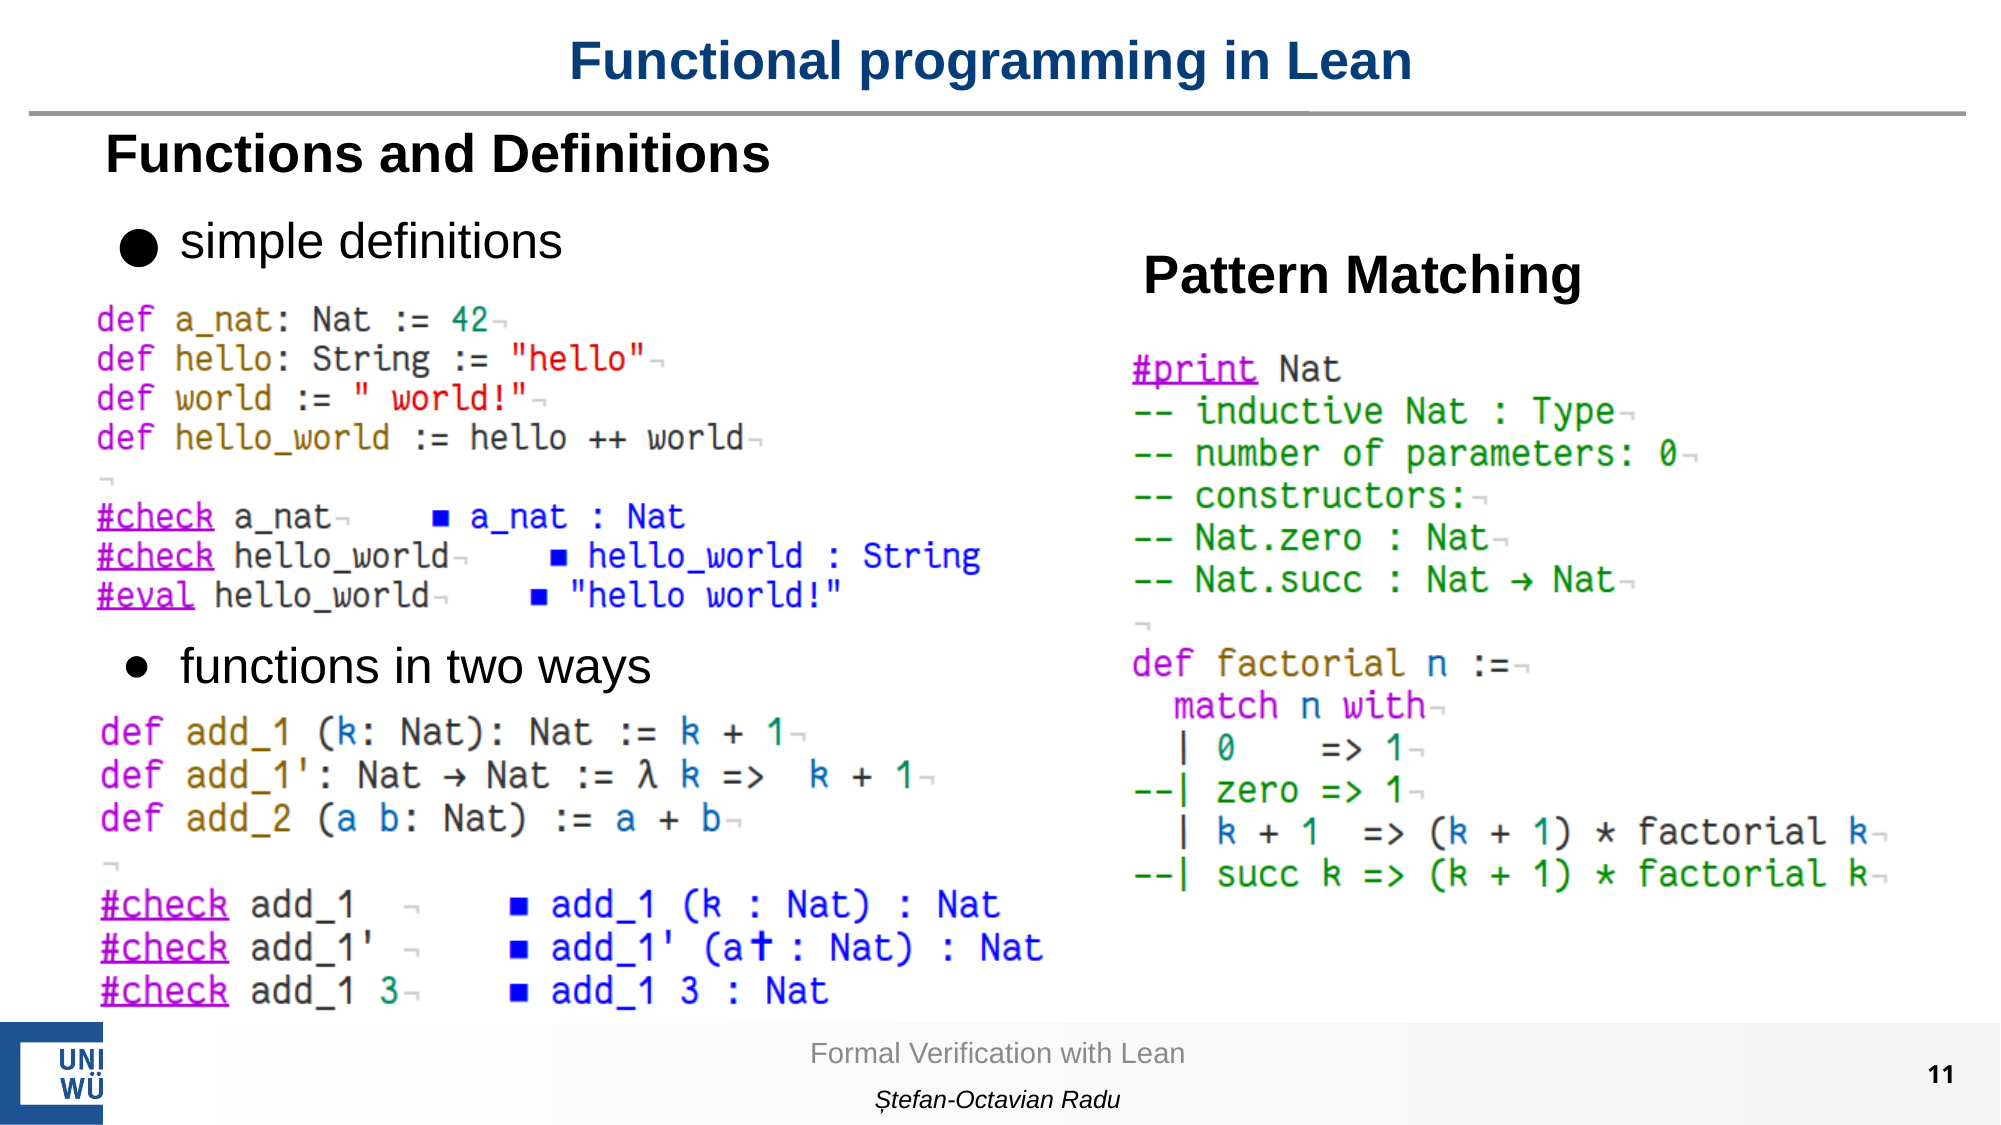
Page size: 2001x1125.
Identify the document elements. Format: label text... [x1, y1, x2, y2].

picture [90, 713, 1062, 1018]
list Functions and Definitions simple definitions [90, 110, 816, 384]
text_box Pattern Matching [1128, 223, 1646, 319]
picture [90, 295, 1014, 618]
picture [0, 1022, 103, 1125]
text_box functions in two ways [89, 618, 1128, 709]
title Functional programming in Lean [118, 4, 1867, 111]
picture [1128, 346, 1913, 911]
